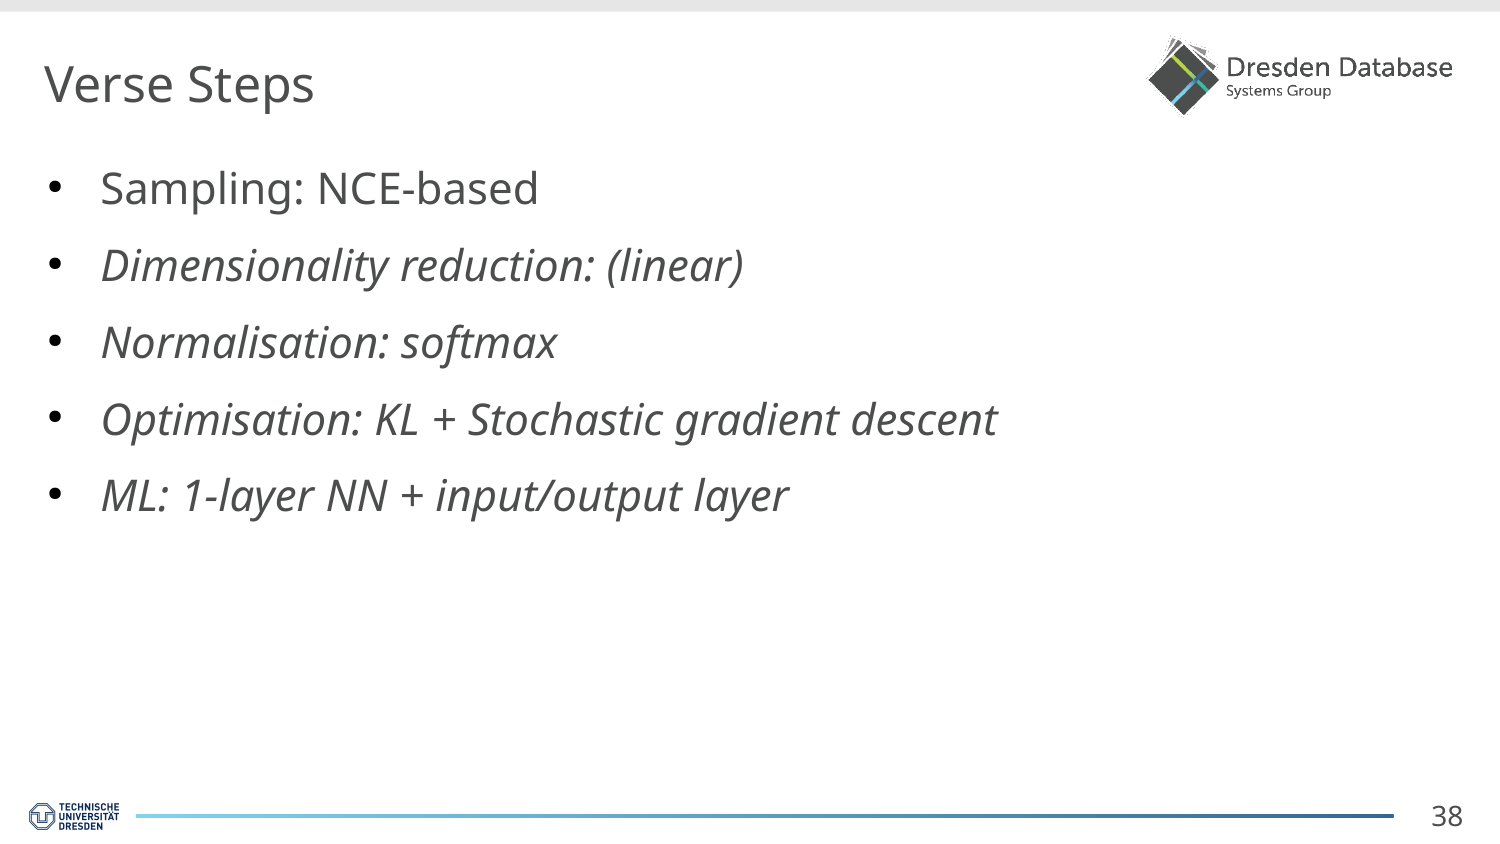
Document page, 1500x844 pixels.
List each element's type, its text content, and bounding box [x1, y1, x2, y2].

picture [1145, 35, 1453, 118]
title Verse Steps [29, 47, 1093, 118]
list Sampling: NCE-based Dimensionality reduction: (linear) Normalisation: softmax Optimisation: KL + Stochastic gradient descent ML: 1-layer NN + input/output layer [29, 159, 1471, 780]
picture [29, 803, 119, 830]
